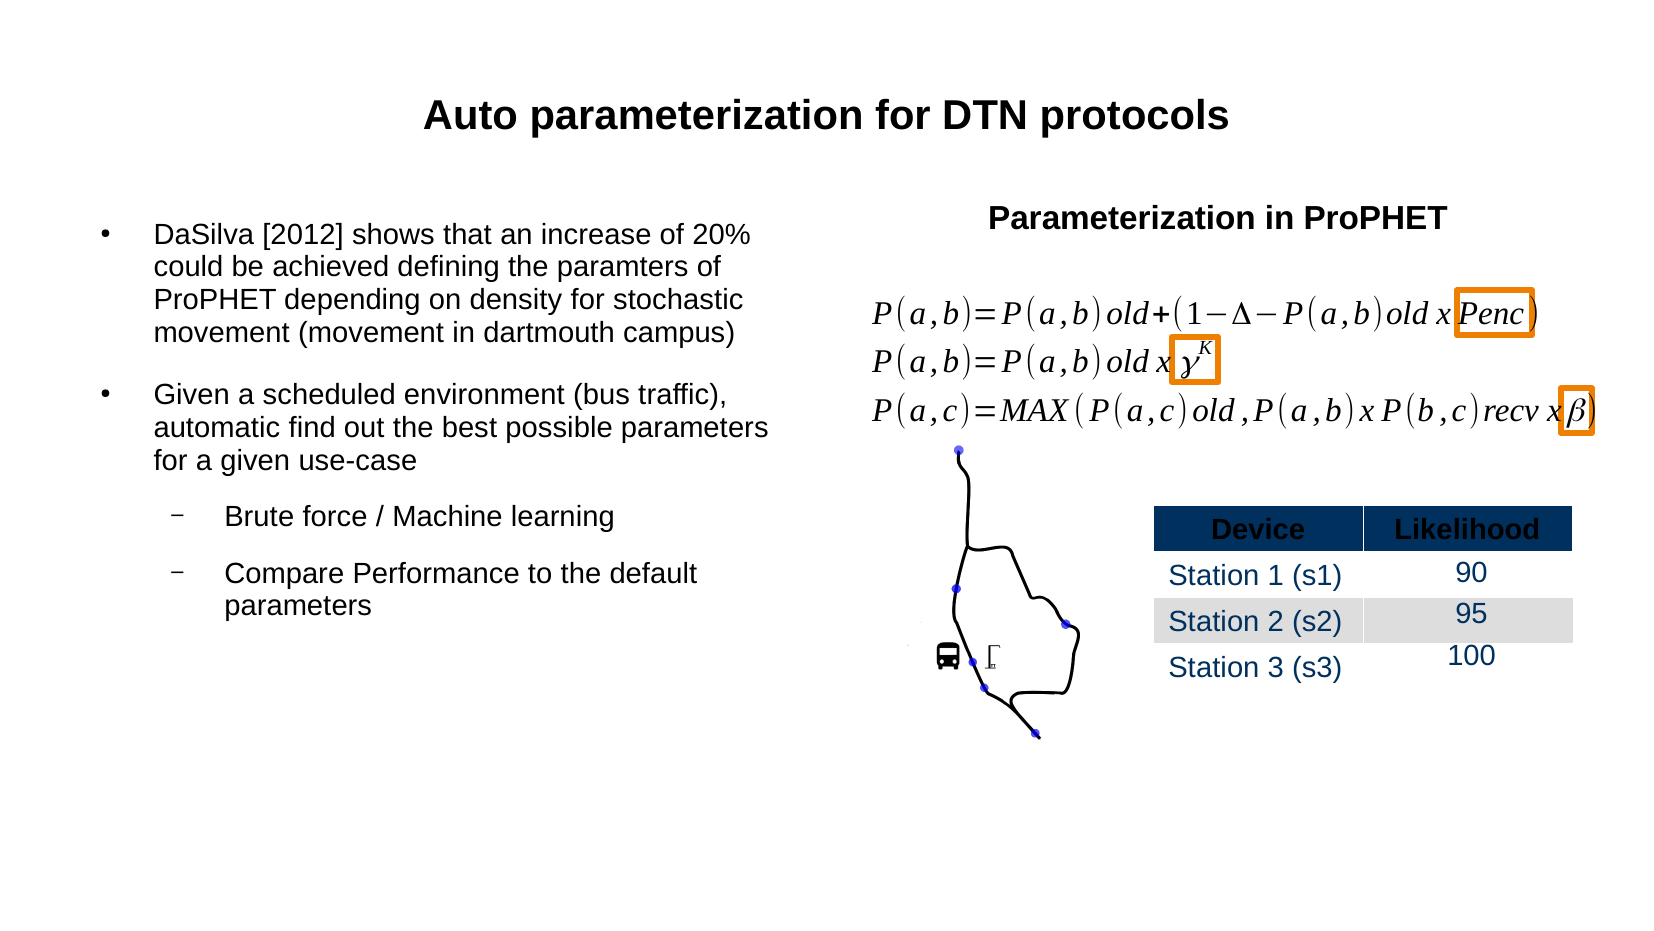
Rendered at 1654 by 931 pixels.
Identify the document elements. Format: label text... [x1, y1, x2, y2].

text_box [1560, 387, 1592, 392]
chart [864, 251, 1546, 335]
table_header Station 1 (s1) [1154, 552, 1363, 597]
list DaSilva [2012] shows that an increase of 20% could be achieved defining the paramters of ProPHET depending on density for stochastic movement (movement in dartmouth campus) Given a scheduled environment (bus traffic), automatic find out the best possible parameters for a given use-case Brute force / Machine learning Compare Performance to the default parameters [82, 217, 809, 758]
table_header [1364, 598, 1432, 643]
table_header [1364, 552, 1432, 597]
chart [864, 392, 1604, 433]
table_header Device [1154, 506, 1363, 551]
table_header [1529, 552, 1572, 597]
table_header Station 2 (s2) [1154, 598, 1363, 643]
text_box 90 95 100 [1432, 548, 1529, 741]
table_header [1529, 598, 1573, 643]
title Auto parameterization for DTN protocols [82, 37, 1571, 193]
table_header Station 3 (s3) [1154, 644, 1363, 701]
chart [864, 337, 1221, 382]
text_box [1456, 290, 1532, 294]
picture [845, 440, 1163, 758]
table_header [1529, 644, 1572, 701]
text_box Parameterization in ProPHET [903, 192, 1534, 253]
table_header [1364, 644, 1432, 701]
table_header Likelihood [1364, 506, 1572, 551]
